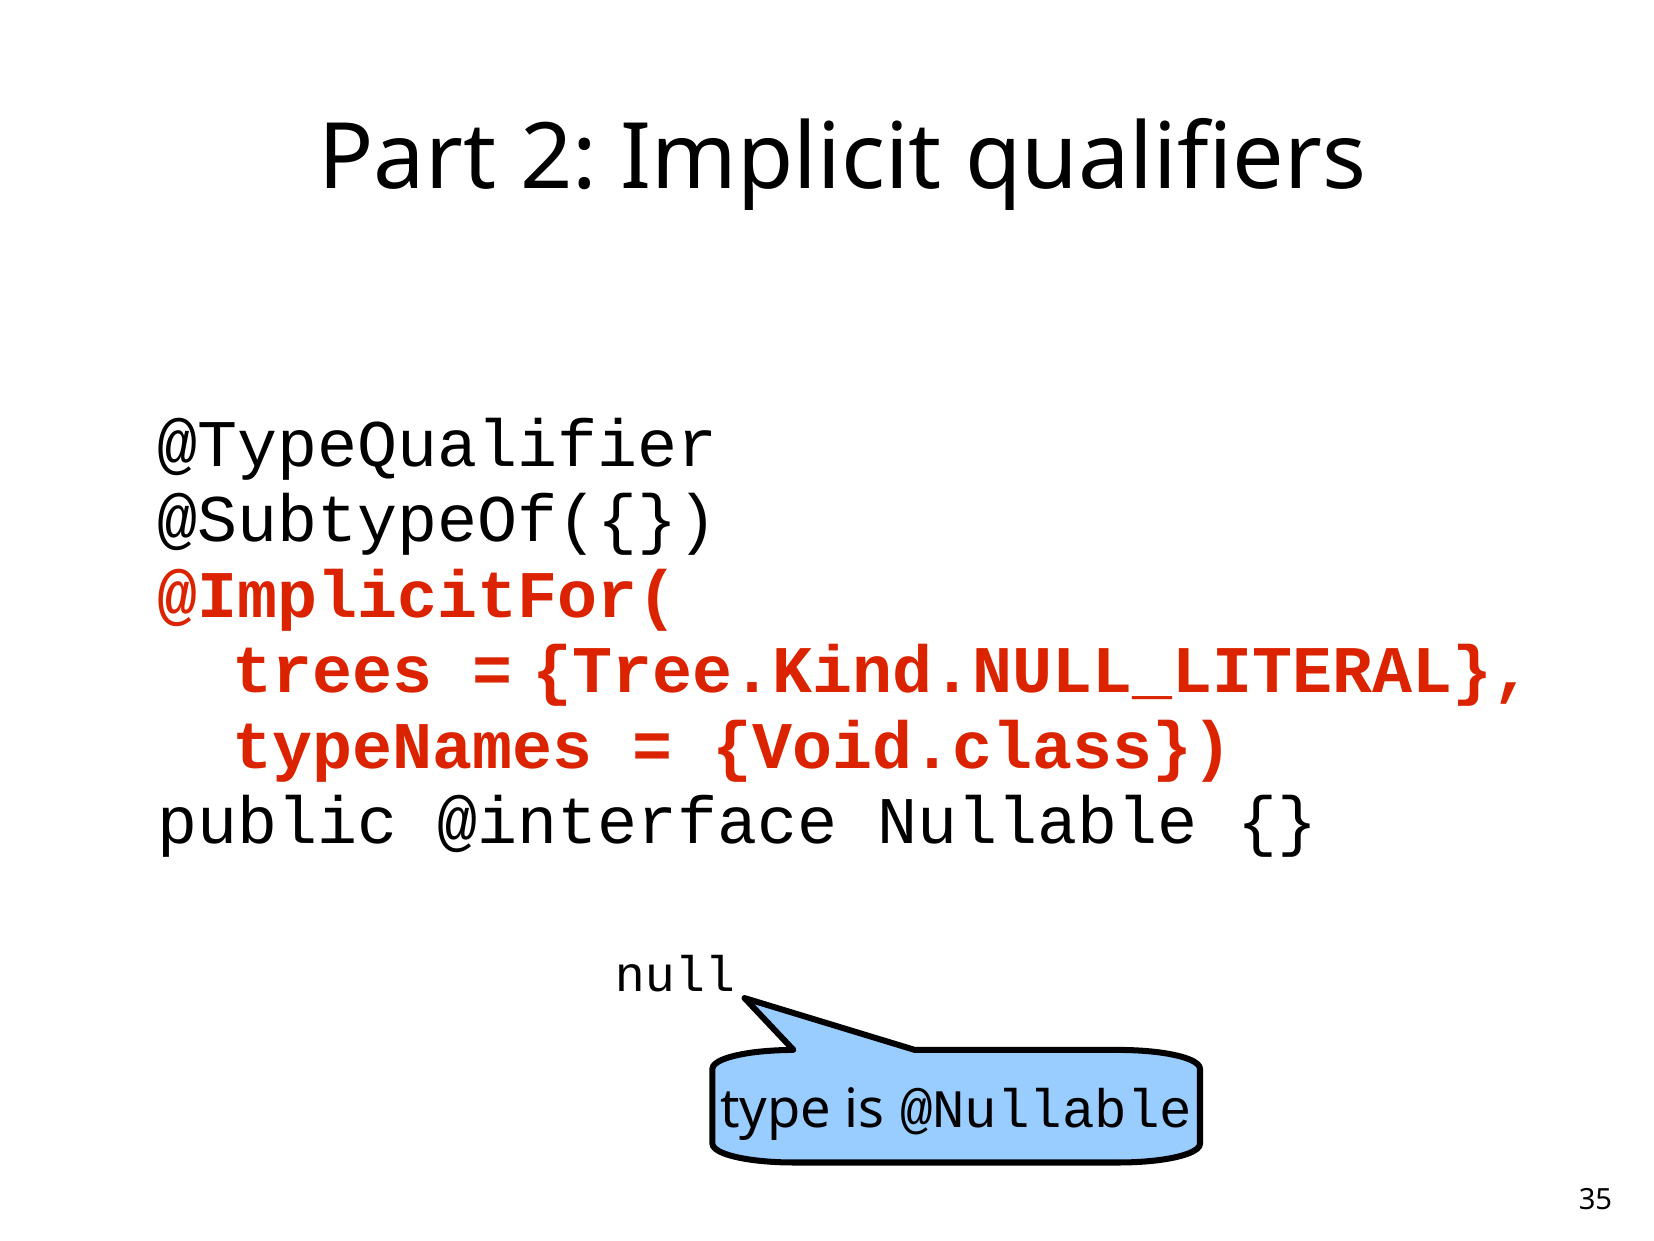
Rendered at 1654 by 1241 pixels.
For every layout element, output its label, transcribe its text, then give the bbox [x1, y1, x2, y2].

title Part 2: Implicit qualifiers [82, 49, 1571, 257]
text_box type is @Nullable [712, 998, 1201, 1163]
list @TypeQualifier @SubtypeOf({}) @ImplicitFor( trees = {Tree.Kind.NULL_LITERAL}, typeNames = {Void.class}) public @interface Nullable {} [82, 290, 1571, 1010]
text_box null [600, 942, 750, 1015]
